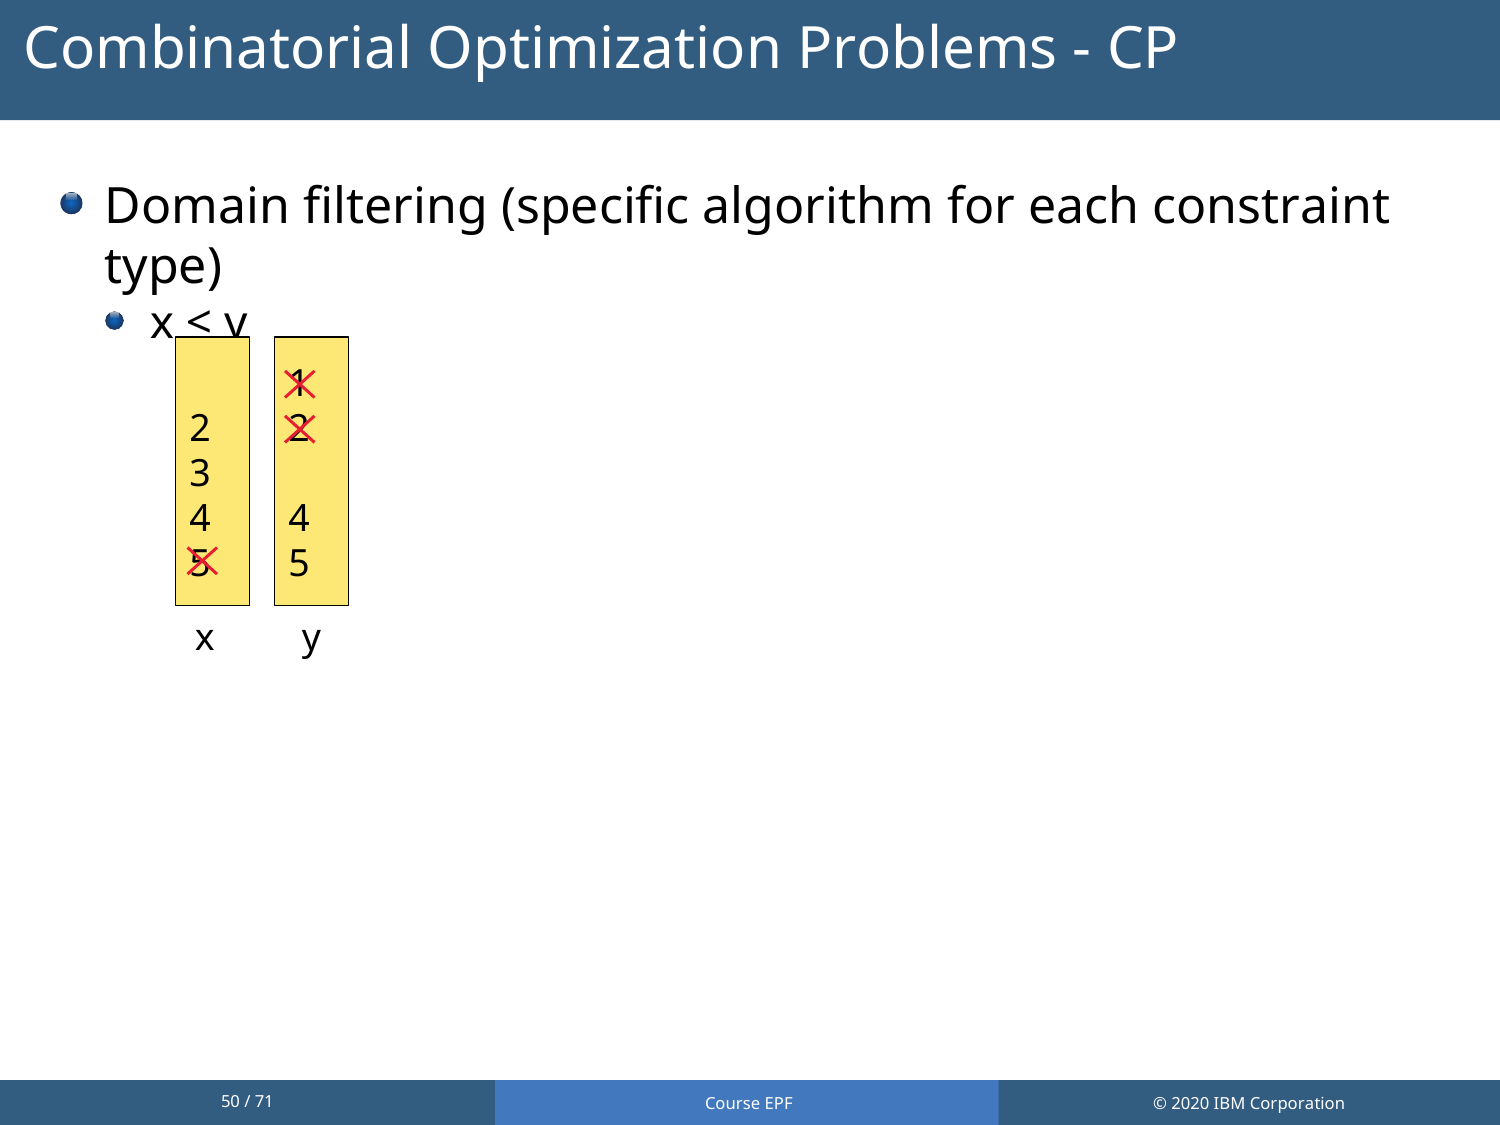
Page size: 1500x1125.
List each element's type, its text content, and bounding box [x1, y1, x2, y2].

title Combinatorial Optimization Problems - CP [0, 0, 1500, 121]
text_box 2 3 4 5 [175, 337, 250, 606]
text_box 1 2 4 5 [274, 337, 349, 605]
list Domain filtering (specific algorithm for each constraint type) x < y [45, 165, 1500, 1051]
text_box x y [180, 605, 388, 666]
